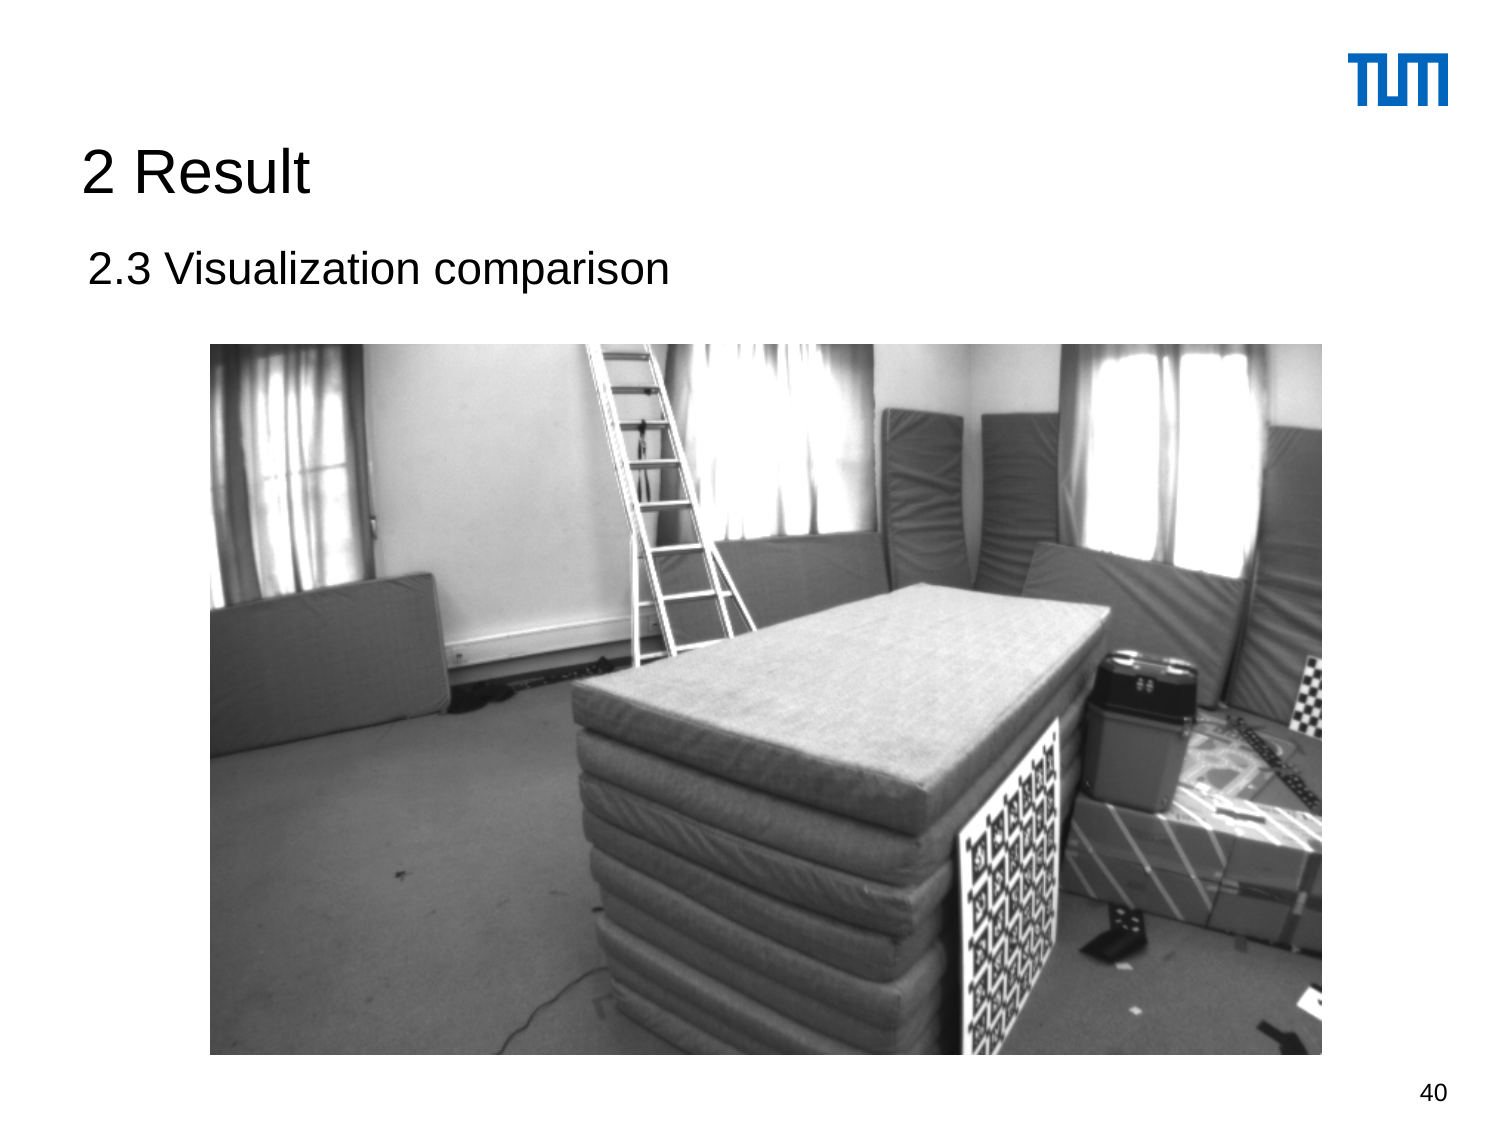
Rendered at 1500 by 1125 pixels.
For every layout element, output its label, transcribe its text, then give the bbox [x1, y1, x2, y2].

list 2.3 Visualization comparison [87, 231, 1416, 963]
picture [210, 344, 1322, 1055]
slide_number <number> [1111, 1061, 1448, 1122]
title 2 Result [81, 139, 1110, 207]
